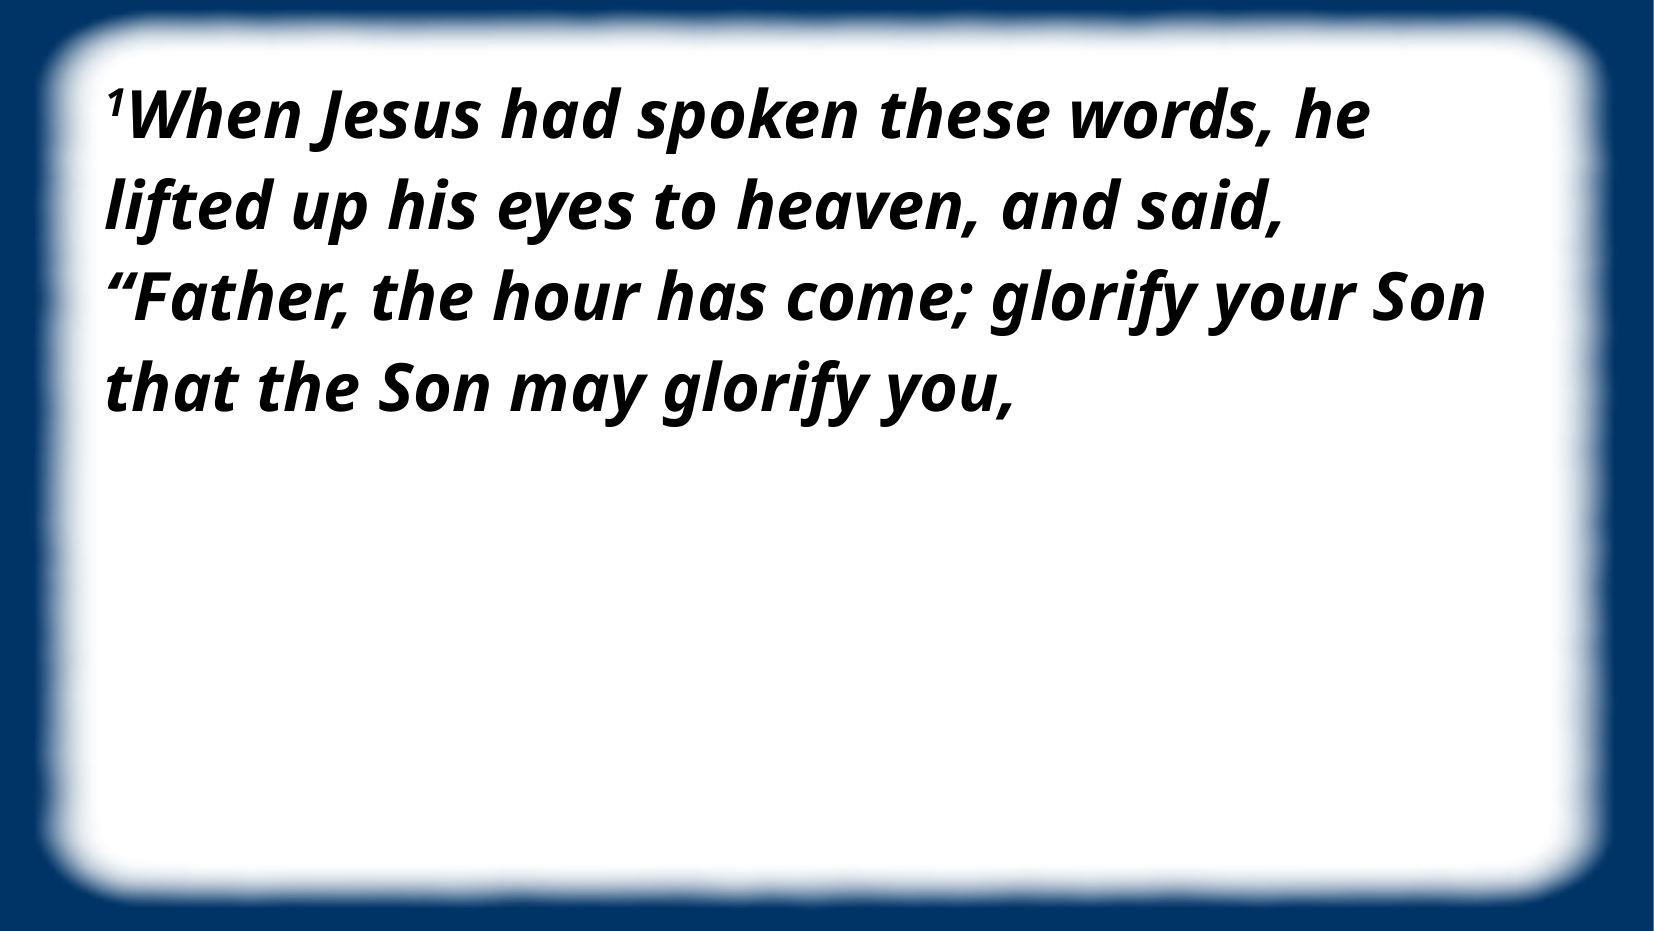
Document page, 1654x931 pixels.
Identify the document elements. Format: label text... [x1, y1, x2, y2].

picture [0, 0, 1654, 931]
text_box 1When Jesus had spoken these words, he lifted up his eyes to heaven, and said, “Father, the hour has come; glorify your Son that the Son may glorify you, [90, 60, 1546, 430]
